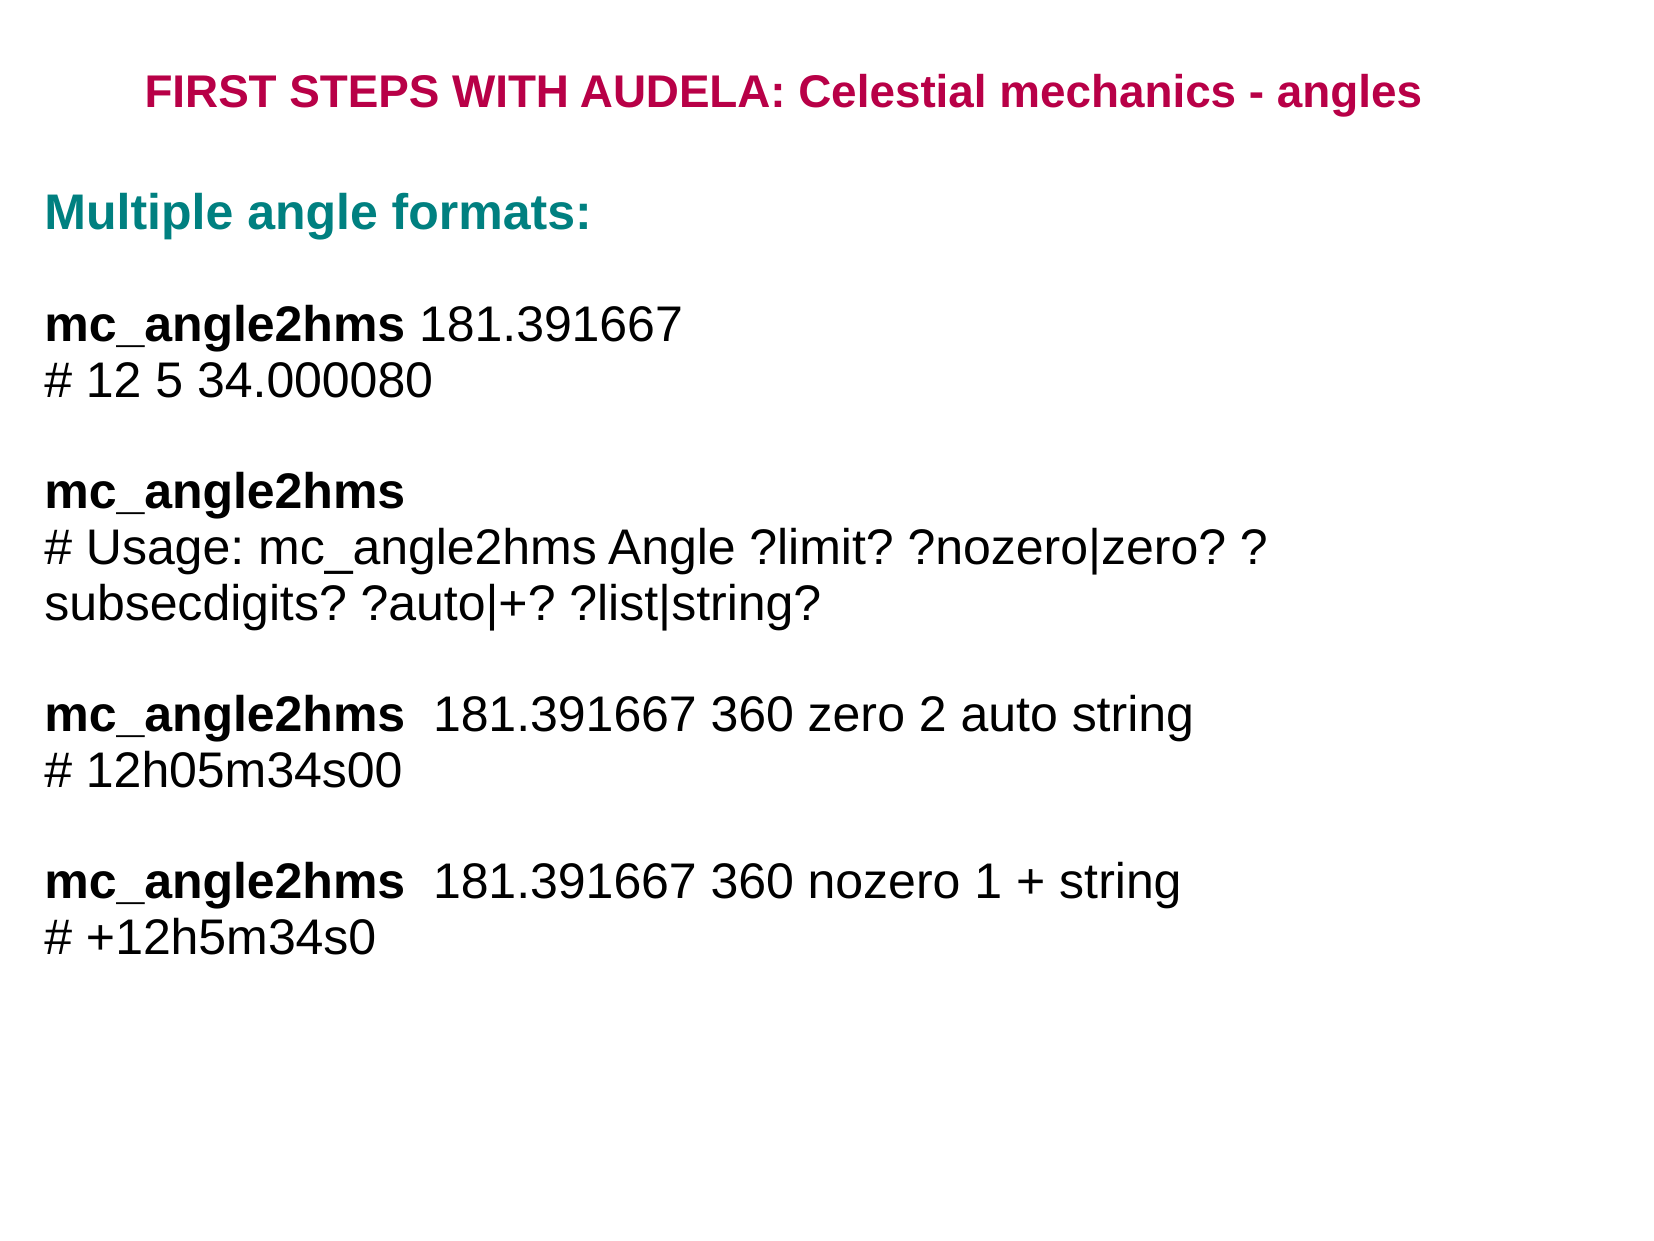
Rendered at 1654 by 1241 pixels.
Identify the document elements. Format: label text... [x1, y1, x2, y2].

text_box Multiple angle formats: mc_angle2hms 181.391667 # 12 5 34.000080 mc_angle2hms # Usage: mc_angle2hms Angle ?limit? ?nozero|zero? ?subsecdigits? ?auto|+? ?list|string? mc_angle2hms 181.391667 360 zero 2 auto string # 12h05m34s00 mc_angle2hms 181.391667 360 nozero 1 + string # +12h5m34s0 [29, 177, 1625, 1037]
text_box FIRST STEPS WITH AUDELA: Celestial mechanics - angles [129, 59, 1439, 127]
